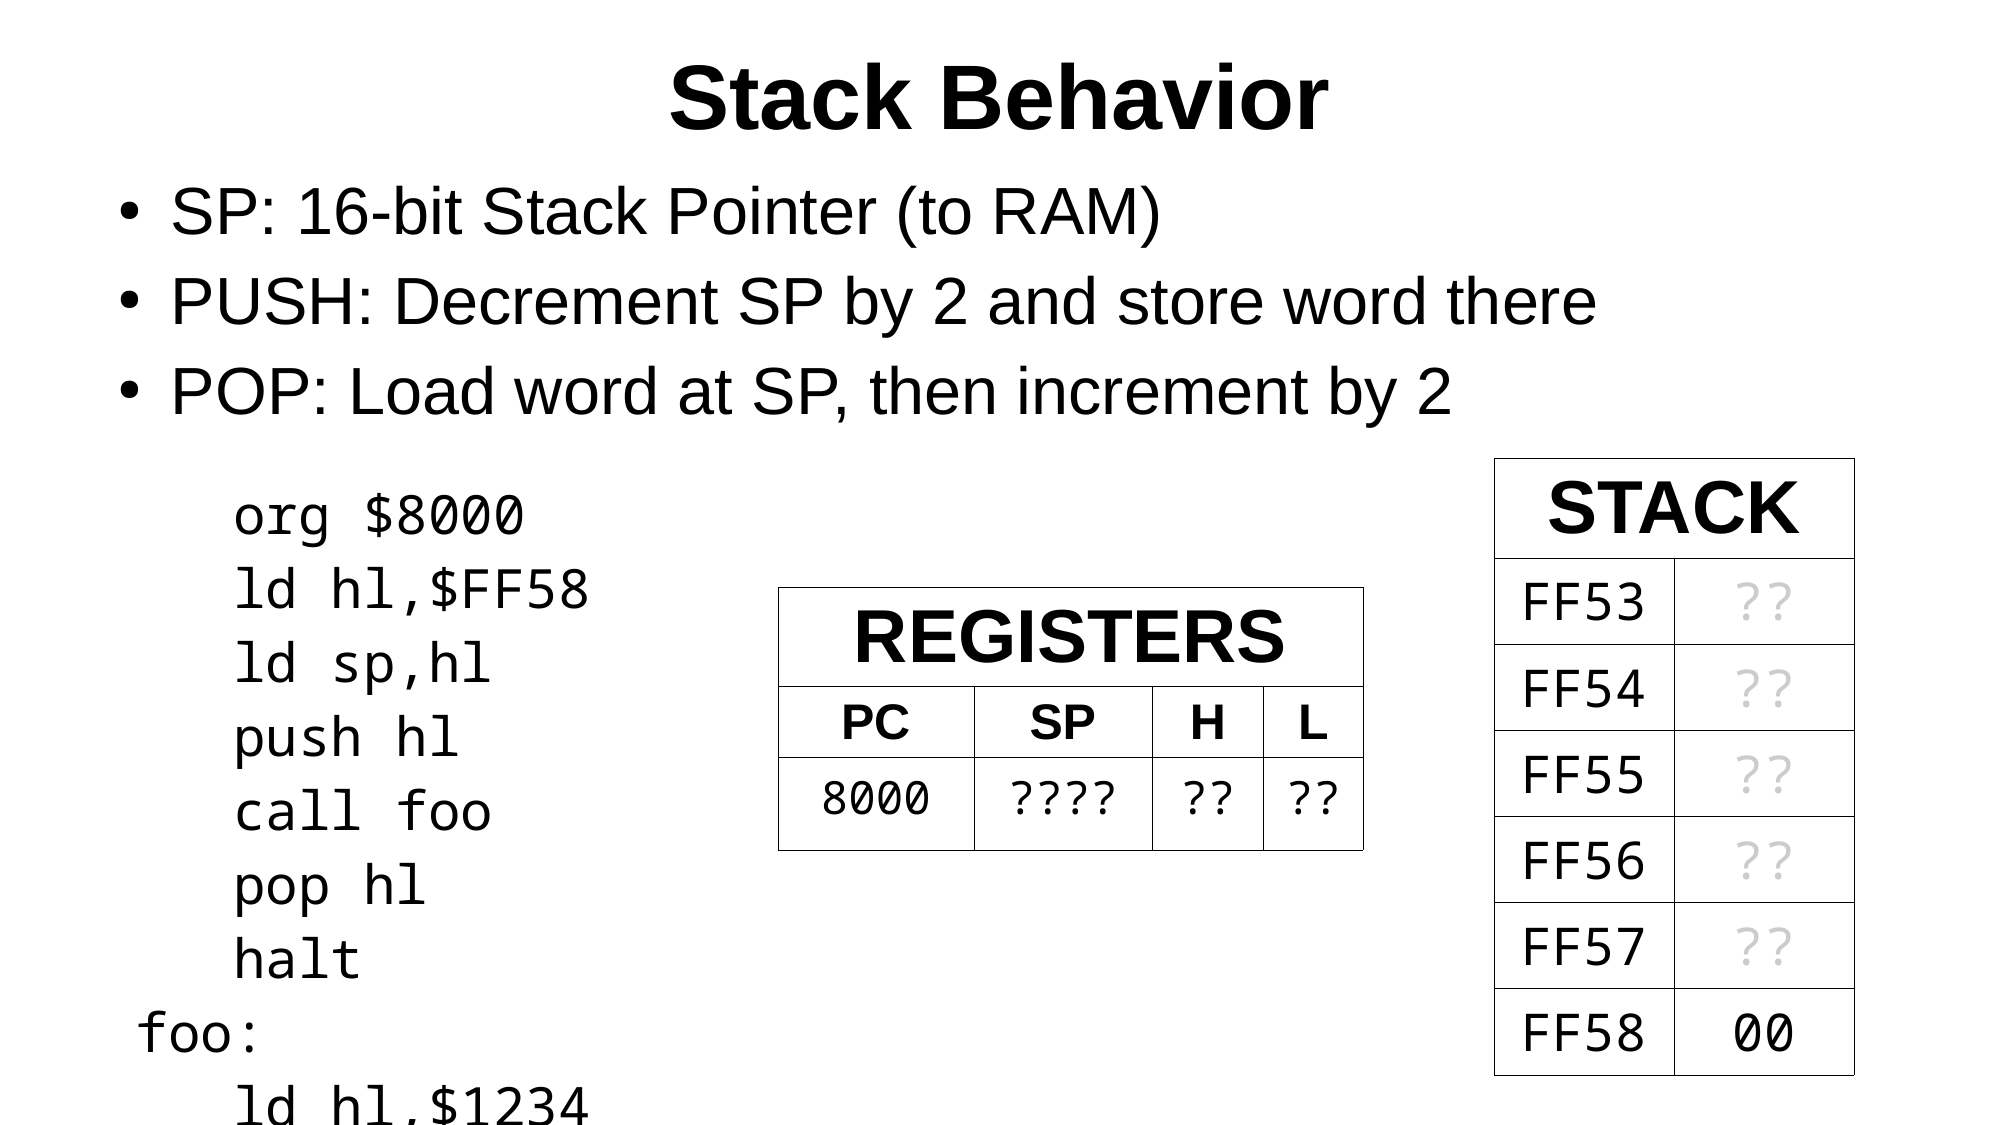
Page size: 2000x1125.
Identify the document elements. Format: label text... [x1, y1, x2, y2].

table_header STACK [1495, 459, 1854, 558]
list SP: 16-bit Stack Pointer (to RAM) PUSH: Decrement SP by 2 and store word there POP: Load word at SP, then increment by 2 [99, 174, 1900, 451]
table_cell 8000 [779, 758, 974, 850]
table_cell ?? [1675, 903, 1854, 988]
table_header REGISTERS [779, 588, 1363, 686]
table_cell FF54 [1495, 645, 1674, 730]
table_cell FF57 [1495, 903, 1674, 988]
table_cell H [1153, 687, 1263, 757]
table_cell PC [779, 687, 974, 757]
table_cell FF55 [1495, 731, 1674, 816]
text_box org $8000 ld hl,$FF58 ld sp,hl push hl call foo pop hl halt foo: ld hl,$1234 ret [120, 469, 706, 1095]
table_cell ?? [1264, 758, 1363, 850]
table_cell ?? [1675, 731, 1854, 816]
table_cell ?? [1153, 758, 1263, 850]
table_cell FF58 [1495, 989, 1674, 1075]
table_cell ?? [1675, 559, 1854, 644]
table_cell 00 [1675, 989, 1854, 1075]
table_cell FF53 [1495, 559, 1674, 644]
table_cell L [1264, 687, 1363, 757]
table_cell ?? [1675, 817, 1854, 902]
table_cell ?? [1675, 645, 1854, 730]
table_cell SP [975, 687, 1152, 757]
title Stack Behavior [137, 0, 1862, 174]
table_cell ???? [975, 758, 1152, 850]
table_cell FF56 [1495, 817, 1674, 902]
